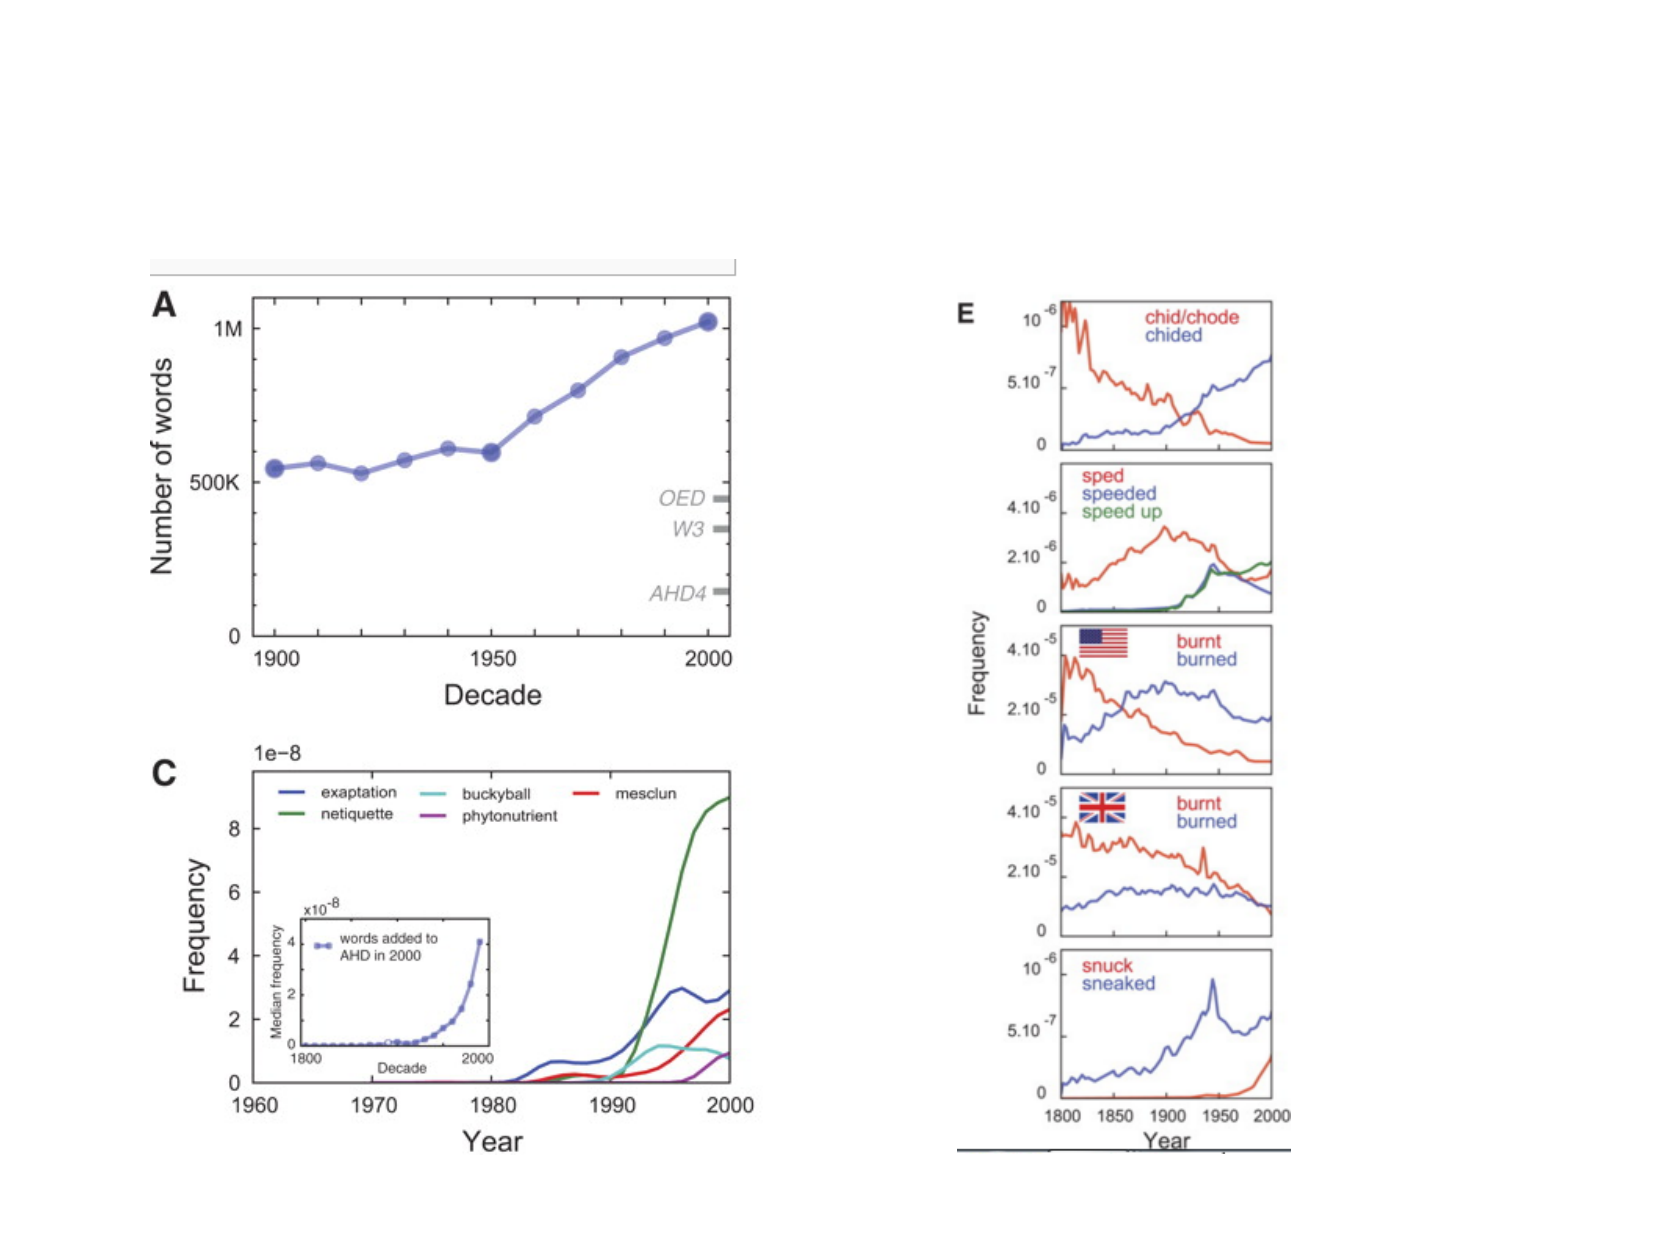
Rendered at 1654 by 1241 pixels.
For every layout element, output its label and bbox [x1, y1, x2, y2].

picture [957, 284, 1291, 1154]
picture [150, 259, 766, 1156]
